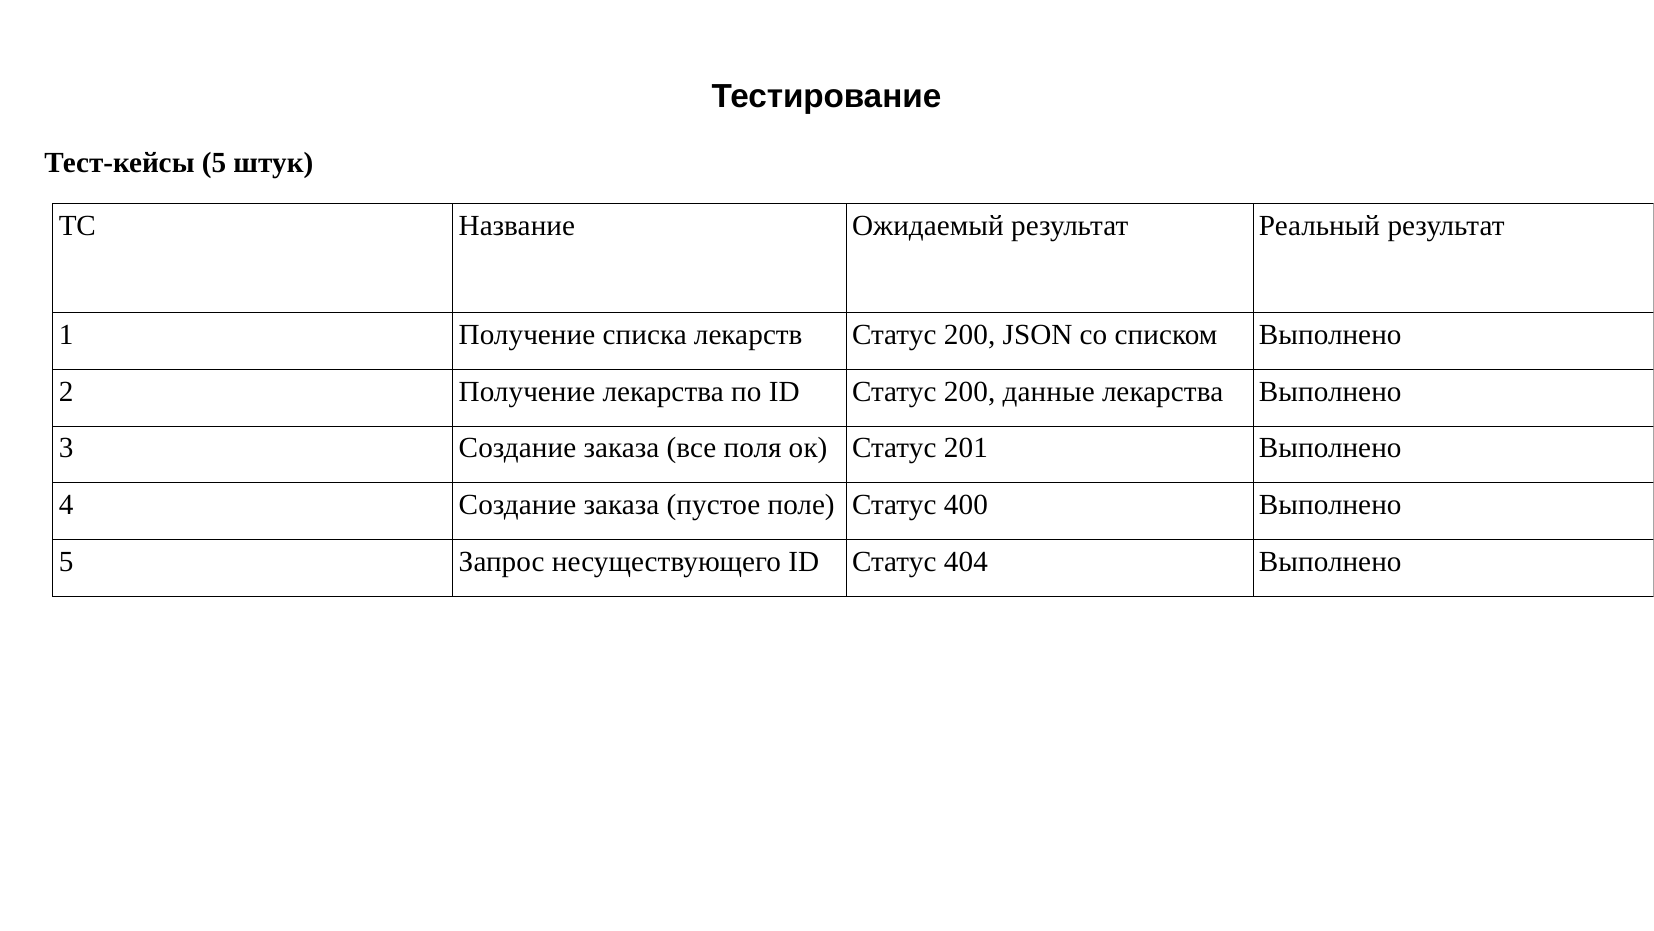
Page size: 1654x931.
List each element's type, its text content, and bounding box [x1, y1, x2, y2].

table_cell Запрос несуществующего ID [453, 540, 846, 596]
table_cell 5 [53, 540, 452, 596]
table_cell Статус 200, JSON со списком [847, 313, 1253, 369]
table_cell Создание заказа (пустое поле) [453, 483, 846, 539]
table_cell Выполнено [1254, 540, 1653, 596]
table_header Реальный результат [1254, 204, 1653, 312]
table_cell Создание заказа (все поля ок) [453, 427, 846, 482]
table_cell Статус 400 [847, 483, 1253, 539]
table_cell Статус 404 [847, 540, 1253, 596]
table_cell Выполнено [1254, 483, 1653, 539]
table_header Название [453, 204, 846, 312]
table_cell 4 [53, 483, 452, 539]
text_box Тест-кейсы (5 штук) [29, 139, 443, 219]
table_cell 2 [53, 370, 452, 426]
table_cell Выполнено [1254, 313, 1653, 369]
table_header TC [53, 204, 452, 312]
table_cell Выполнено [1254, 427, 1653, 482]
table_cell Статус 201 [847, 427, 1253, 482]
table_cell 1 [53, 313, 452, 369]
table_cell Статус 200, данные лекарства [847, 370, 1253, 426]
table_cell Выполнено [1254, 370, 1653, 426]
table_header Ожидаемый результат [847, 204, 1253, 312]
title Тестирование [82, 37, 1571, 193]
table_cell Получение лекарства по ID [453, 370, 846, 426]
table_cell Получение списка лекарств [453, 313, 846, 369]
table_cell 3 [53, 427, 452, 482]
